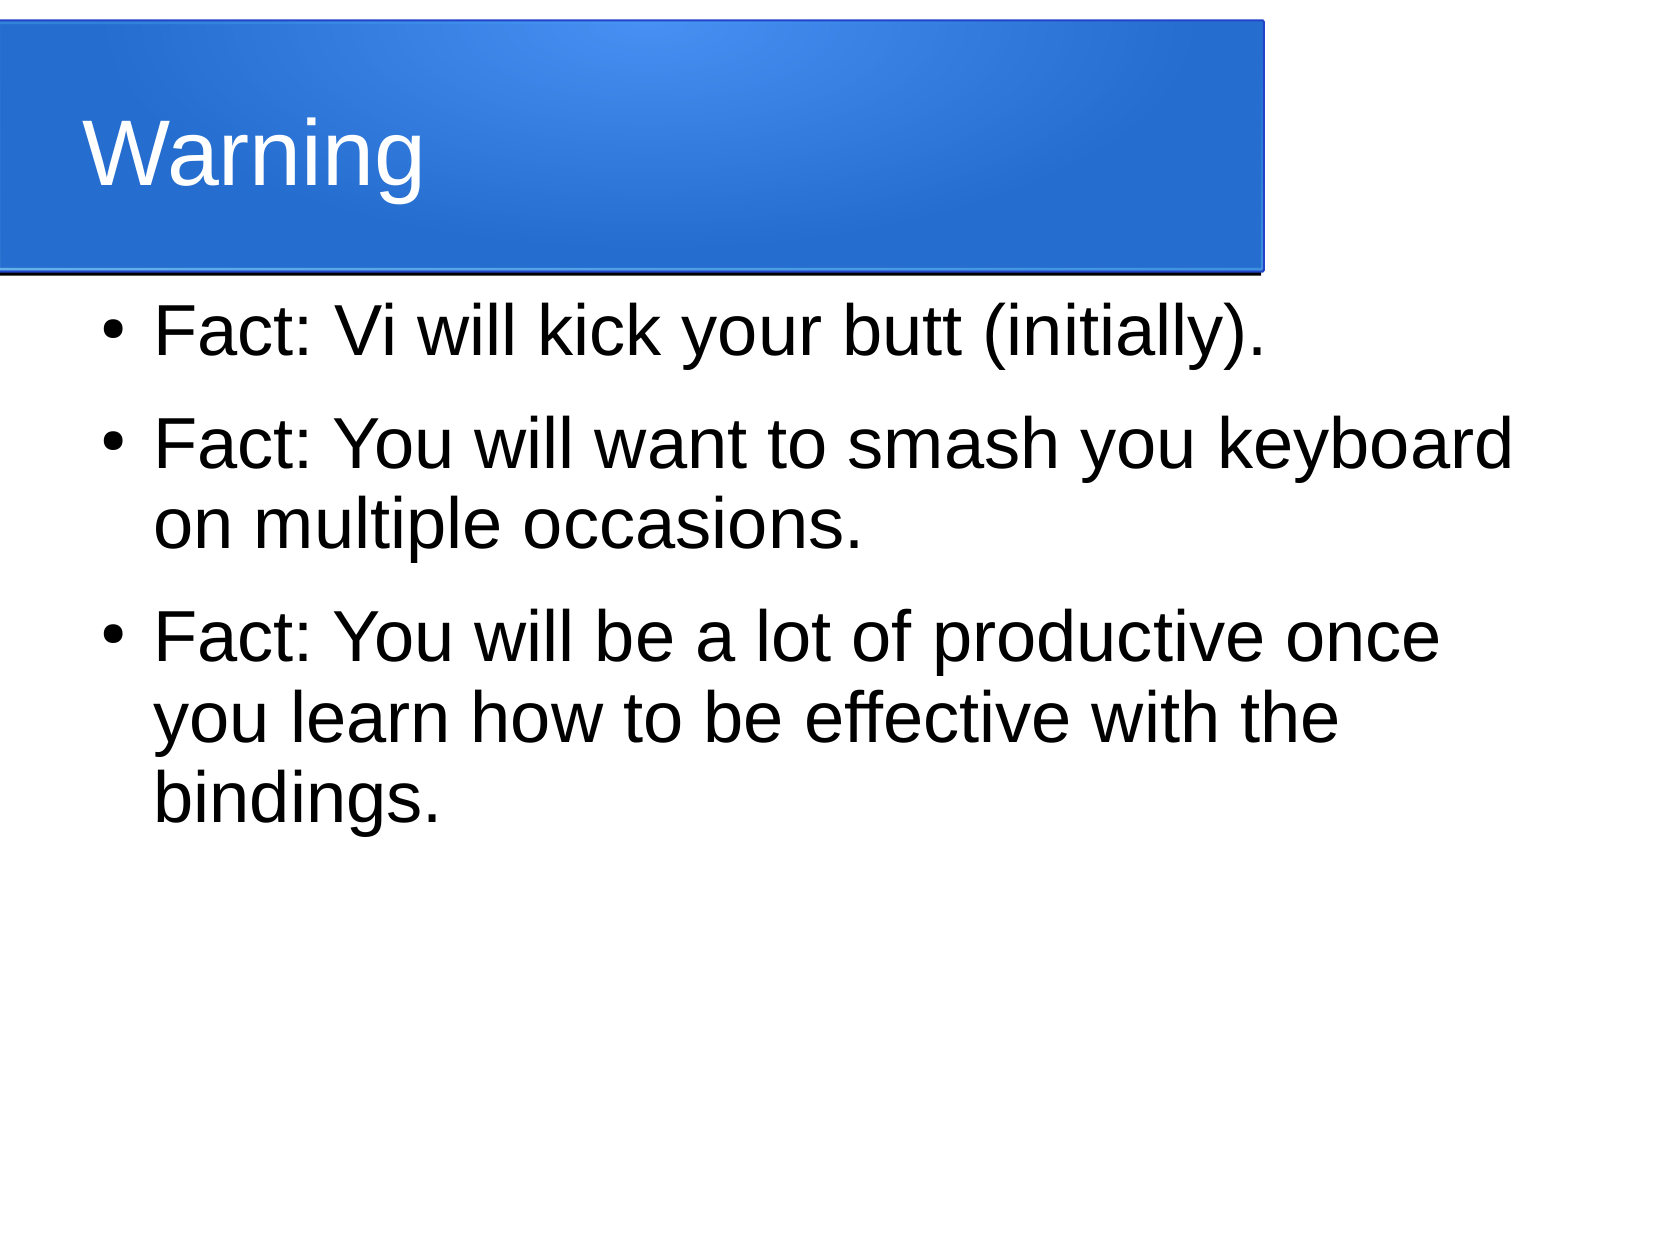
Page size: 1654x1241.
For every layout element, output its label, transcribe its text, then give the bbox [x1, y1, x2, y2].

list Fact: Vi will kick your butt (initially). Fact: You will want to smash you keyboard on multiple occasions. Fact: You will be a lot of productive once you learn how to be effective with the bindings. [82, 290, 1538, 1010]
title Warning [82, 49, 1250, 257]
